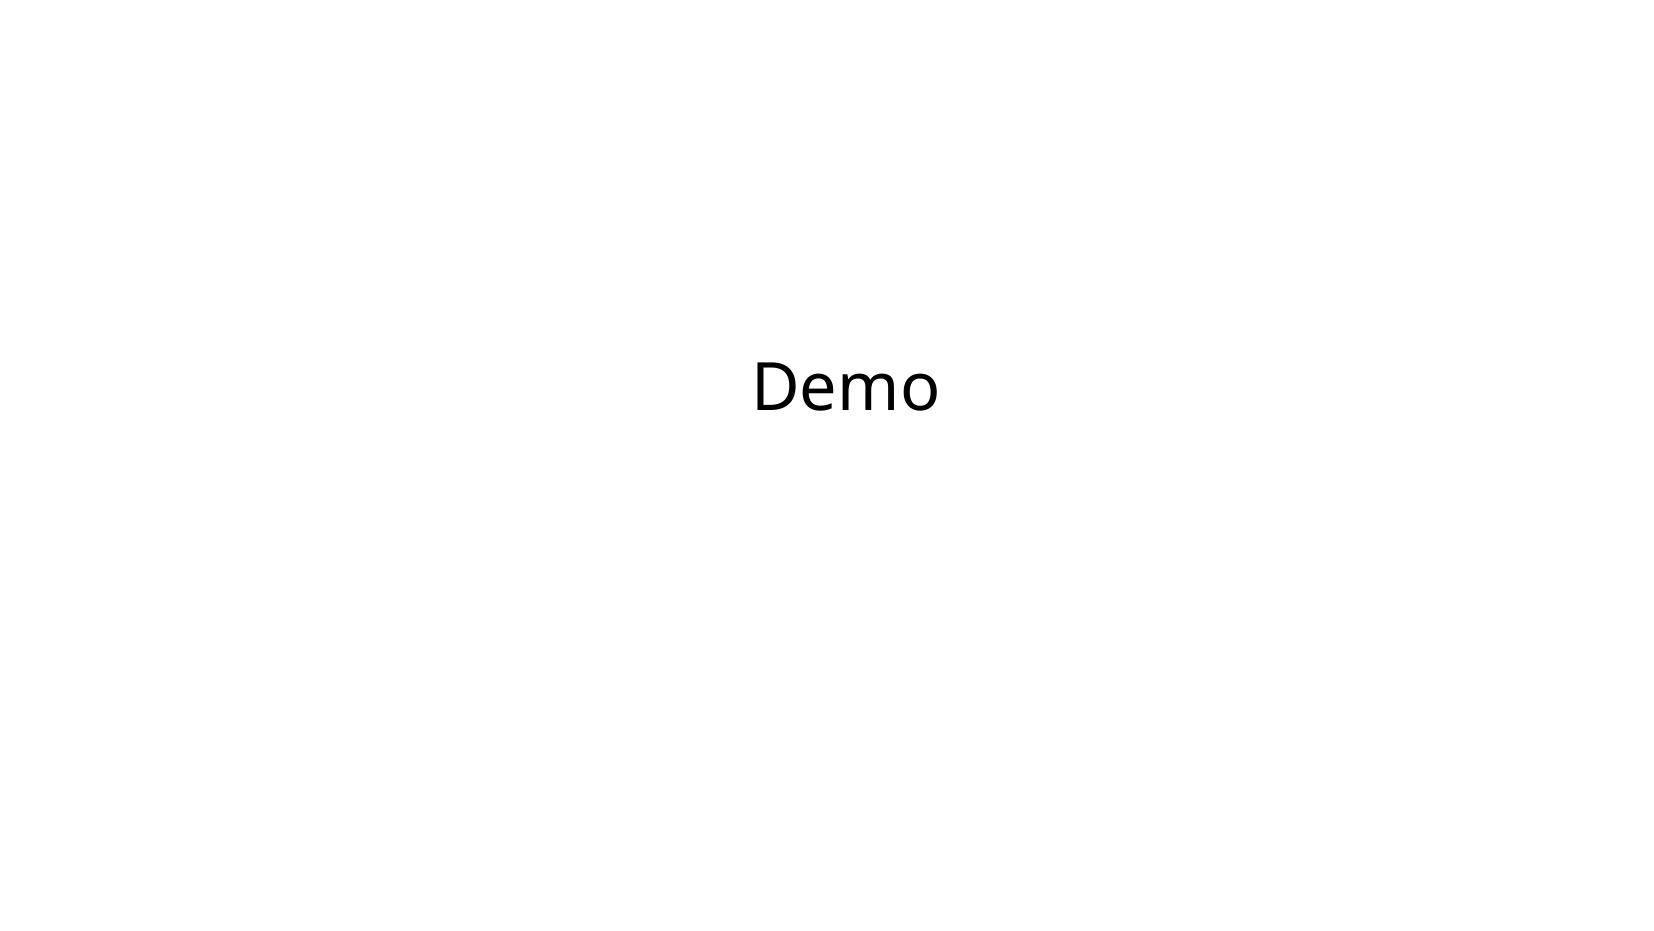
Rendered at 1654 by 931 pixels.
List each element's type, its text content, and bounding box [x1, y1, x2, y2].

subtitle Demo [101, 24, 1591, 745]
